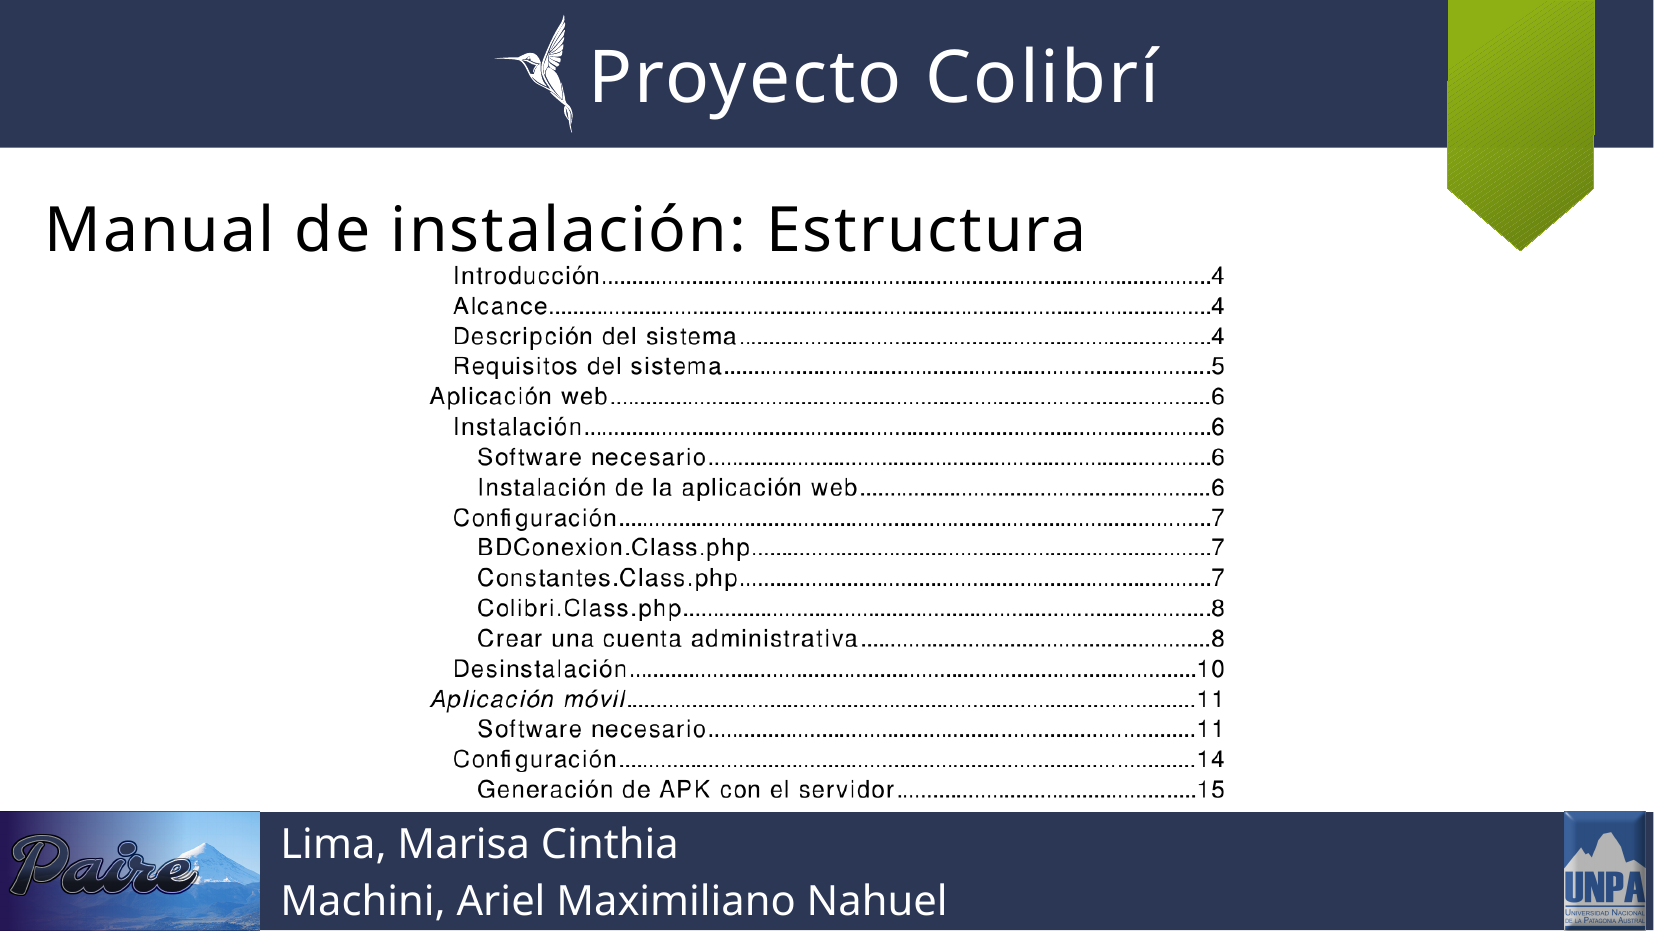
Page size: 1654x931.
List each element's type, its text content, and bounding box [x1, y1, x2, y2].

picture [494, 14, 573, 133]
text_box [1001, 812, 1564, 931]
text_box Manual de instalación: Estructura [29, 177, 1625, 272]
picture [0, 811, 260, 931]
picture [1564, 811, 1646, 931]
text_box Lima, Marisa Cinthia Machini, Ariel Maximiliano Nahuel [265, 812, 1001, 931]
text_box [0, 0, 1654, 177]
text_box Proyecto Colibrí [556, 20, 1192, 127]
picture [429, 265, 1224, 798]
text_box [1646, 812, 1654, 931]
text_box [260, 812, 265, 931]
